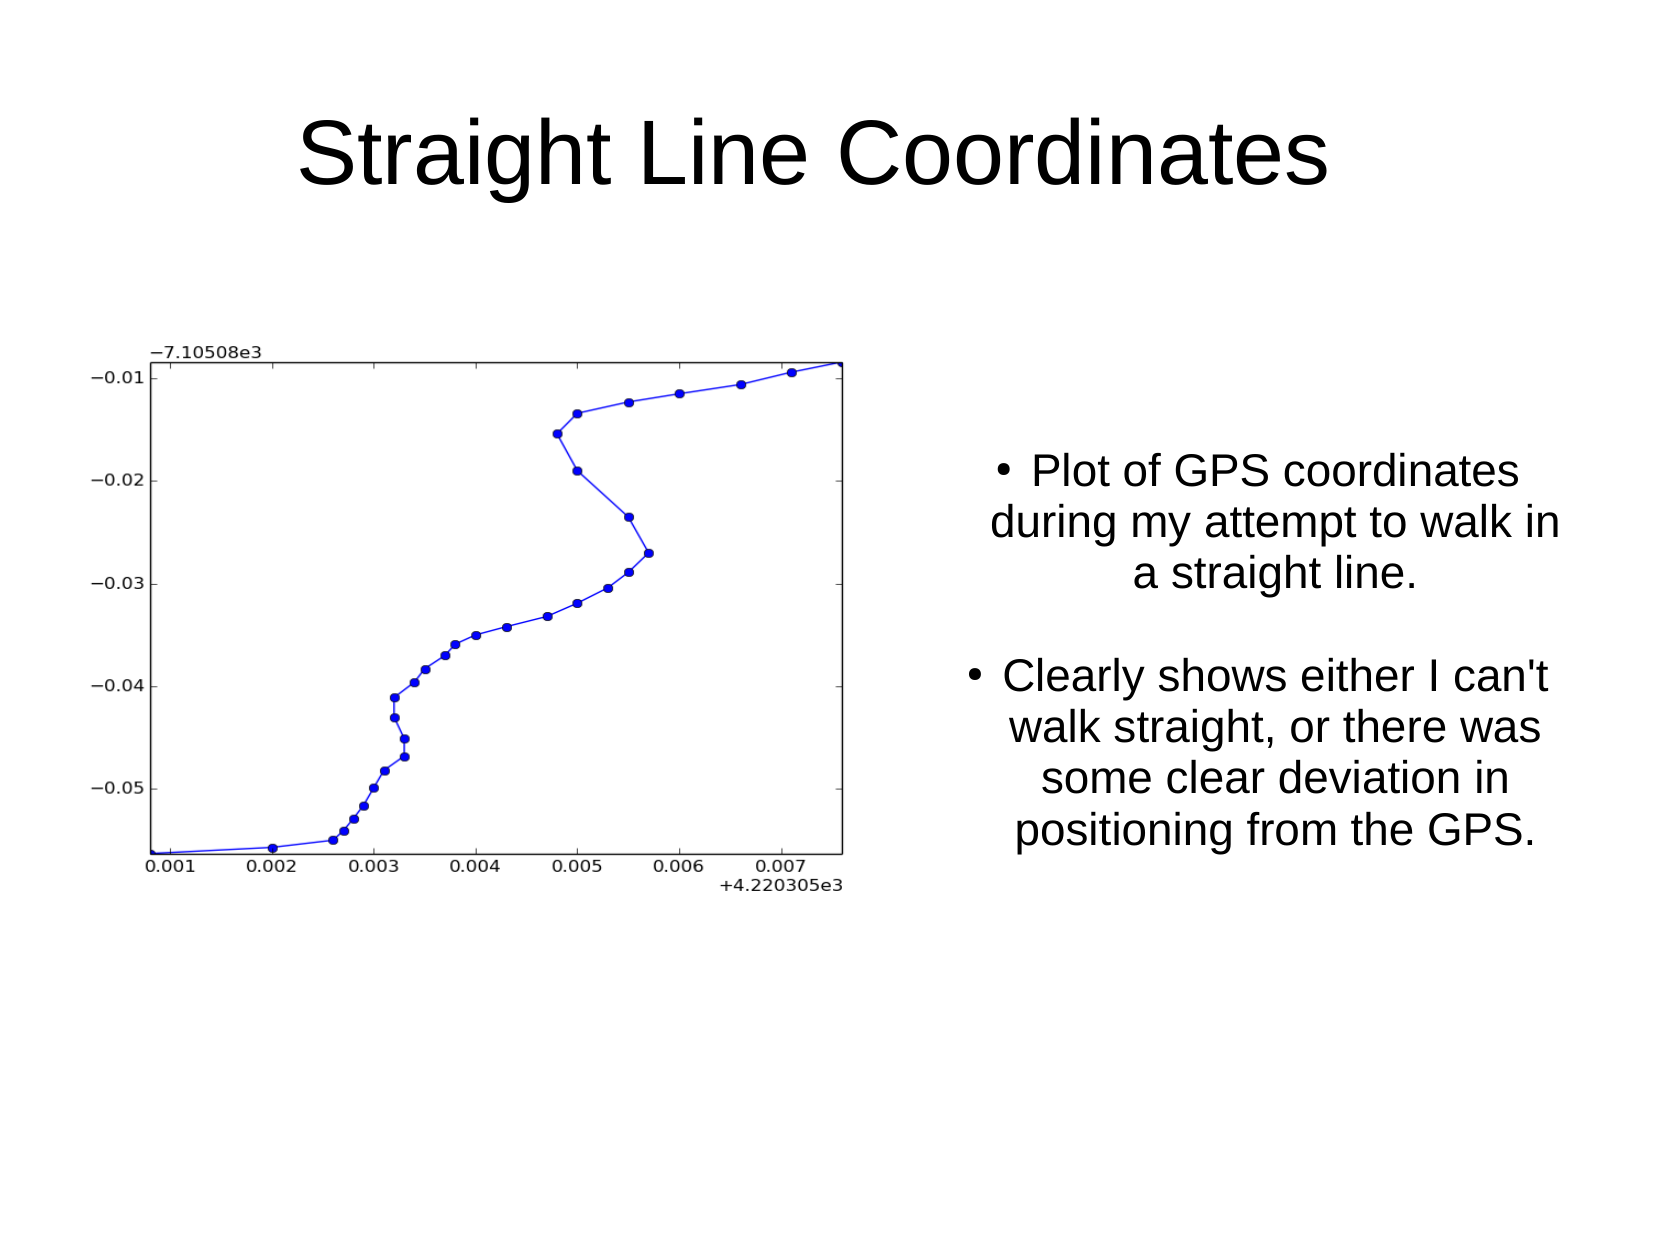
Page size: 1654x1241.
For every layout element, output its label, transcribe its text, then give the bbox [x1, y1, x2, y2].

picture [38, 301, 931, 916]
title Straight Line Coordinates [82, 49, 1571, 257]
subtitle Plot of GPS coordinates during my attempt to walk in a straight line. Clearly shows either I can't walk straight, or there was some clear deviation in positioning from the GPS. [945, 290, 1571, 1010]
